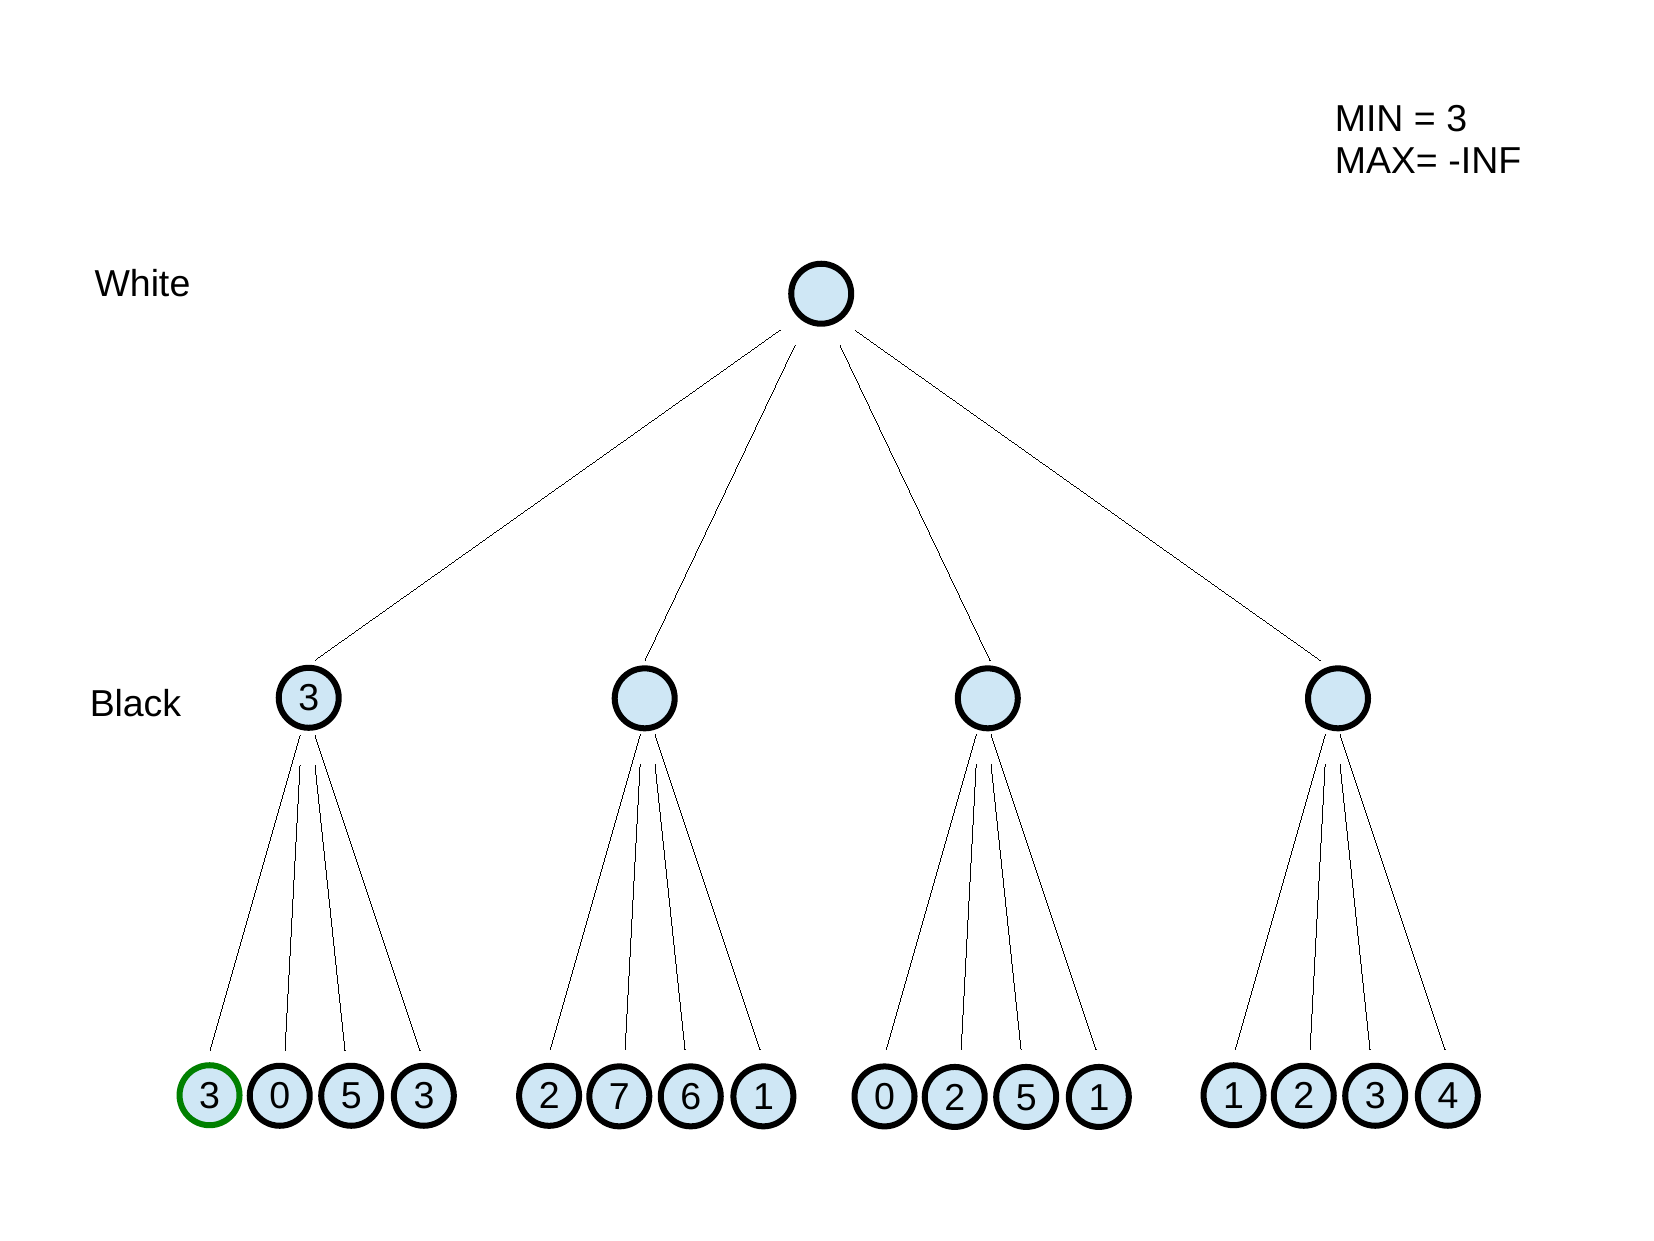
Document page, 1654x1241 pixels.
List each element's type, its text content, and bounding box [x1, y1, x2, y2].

text_box 2 [519, 1065, 580, 1126]
text_box 5 [996, 1066, 1057, 1127]
text_box [1308, 668, 1369, 729]
text_box 4 [1417, 1065, 1478, 1126]
text_box MIN = 3 MAX= -INF [1320, 90, 1537, 189]
text_box Black [75, 675, 197, 732]
text_box 3 [1345, 1065, 1406, 1126]
text_box [957, 668, 1018, 729]
text_box 3 [179, 1065, 240, 1126]
text_box 1 [1203, 1065, 1264, 1126]
text_box 0 [249, 1065, 310, 1126]
text_box 2 [924, 1066, 985, 1127]
text_box 5 [321, 1065, 382, 1126]
text_box 1 [733, 1066, 794, 1127]
text_box 2 [1273, 1065, 1334, 1126]
text_box 6 [660, 1066, 721, 1127]
text_box [791, 263, 852, 324]
text_box 0 [854, 1066, 915, 1127]
text_box 3 [393, 1065, 454, 1126]
text_box 7 [589, 1066, 650, 1127]
text_box [614, 668, 675, 729]
text_box 3 [278, 667, 339, 728]
text_box 1 [1068, 1066, 1129, 1127]
text_box White [79, 255, 206, 312]
